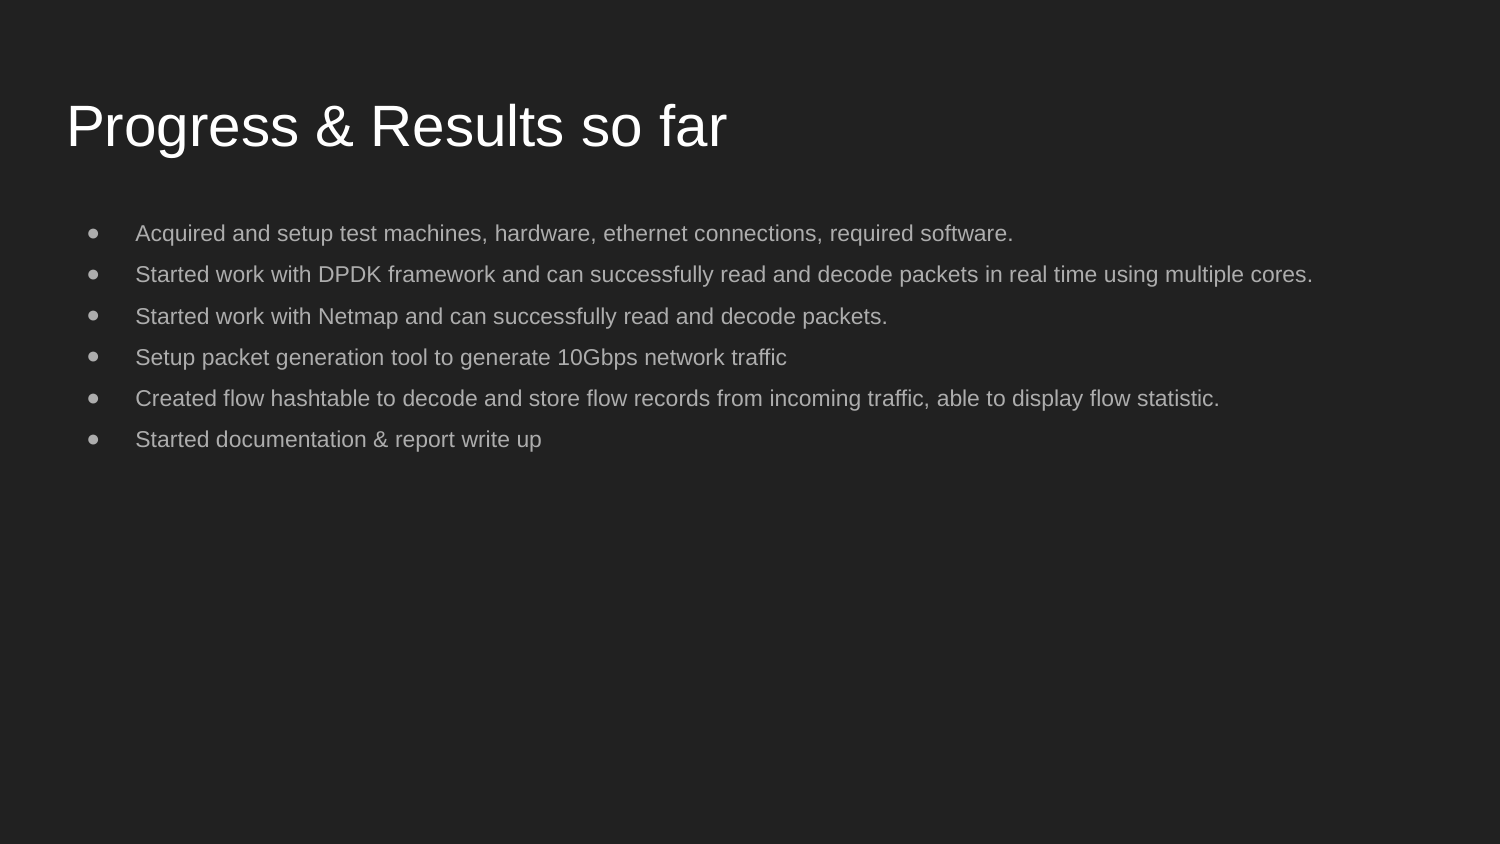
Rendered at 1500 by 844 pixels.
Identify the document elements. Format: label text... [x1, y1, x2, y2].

list Acquired and setup test machines, hardware, ethernet connections, required software. Started work with DPDK framework and can successfully read and decode packets in real time using multiple cores. Started work with Netmap and can successfully read and decode packets. Setup packet generation tool to generate 10Gbps network traffic Created flow hashtable to decode and store flow records from incoming traffic, able to display flow statistic. Started documentation & report write up [45, 190, 1444, 751]
title Progress & Results so far [51, 72, 1449, 167]
